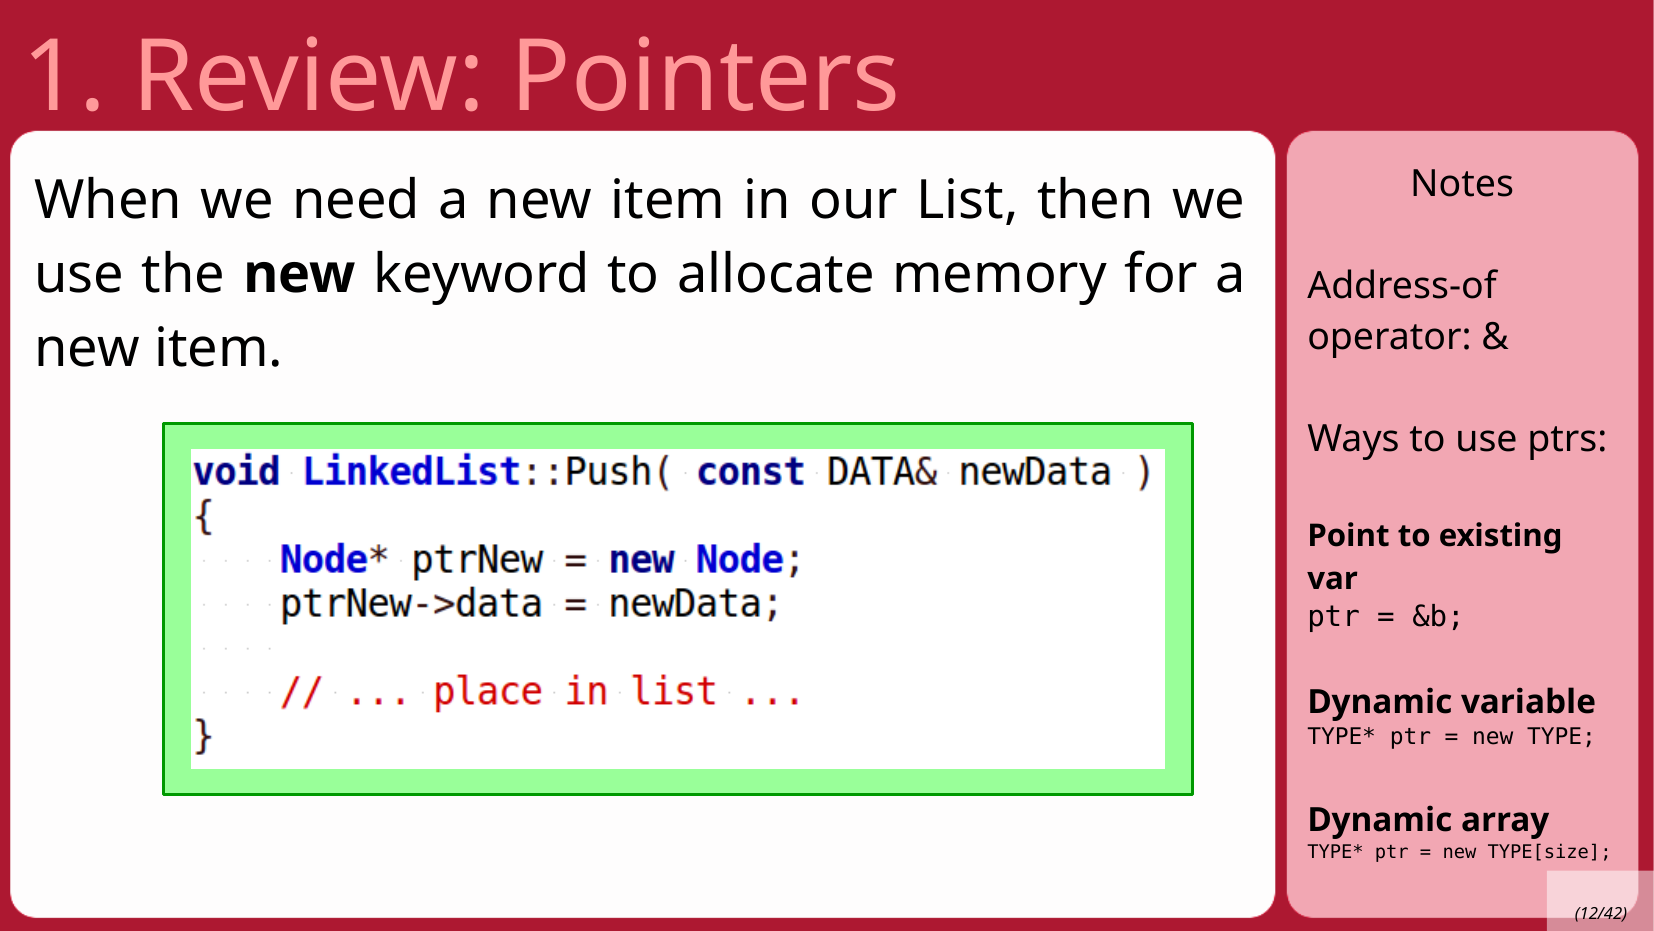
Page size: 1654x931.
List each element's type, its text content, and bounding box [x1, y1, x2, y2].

text_box Notes Address-of operator: & Ways to use ptrs: Point to existing var ptr = &b; Dynamic variable TYPE* ptr = new TYPE; Dynamic array TYPE* ptr = new TYPE[size]; [1292, 148, 1632, 726]
picture [0, 0, 1654, 931]
text_box (<number>/42) [1546, 877, 1654, 931]
title 1. Review: Pointers [22, 7, 1511, 136]
text_box [163, 423, 1193, 795]
text_box When we need a new item in our List, then we use the new keyword to allocate memory for a new item. [34, 160, 1248, 344]
